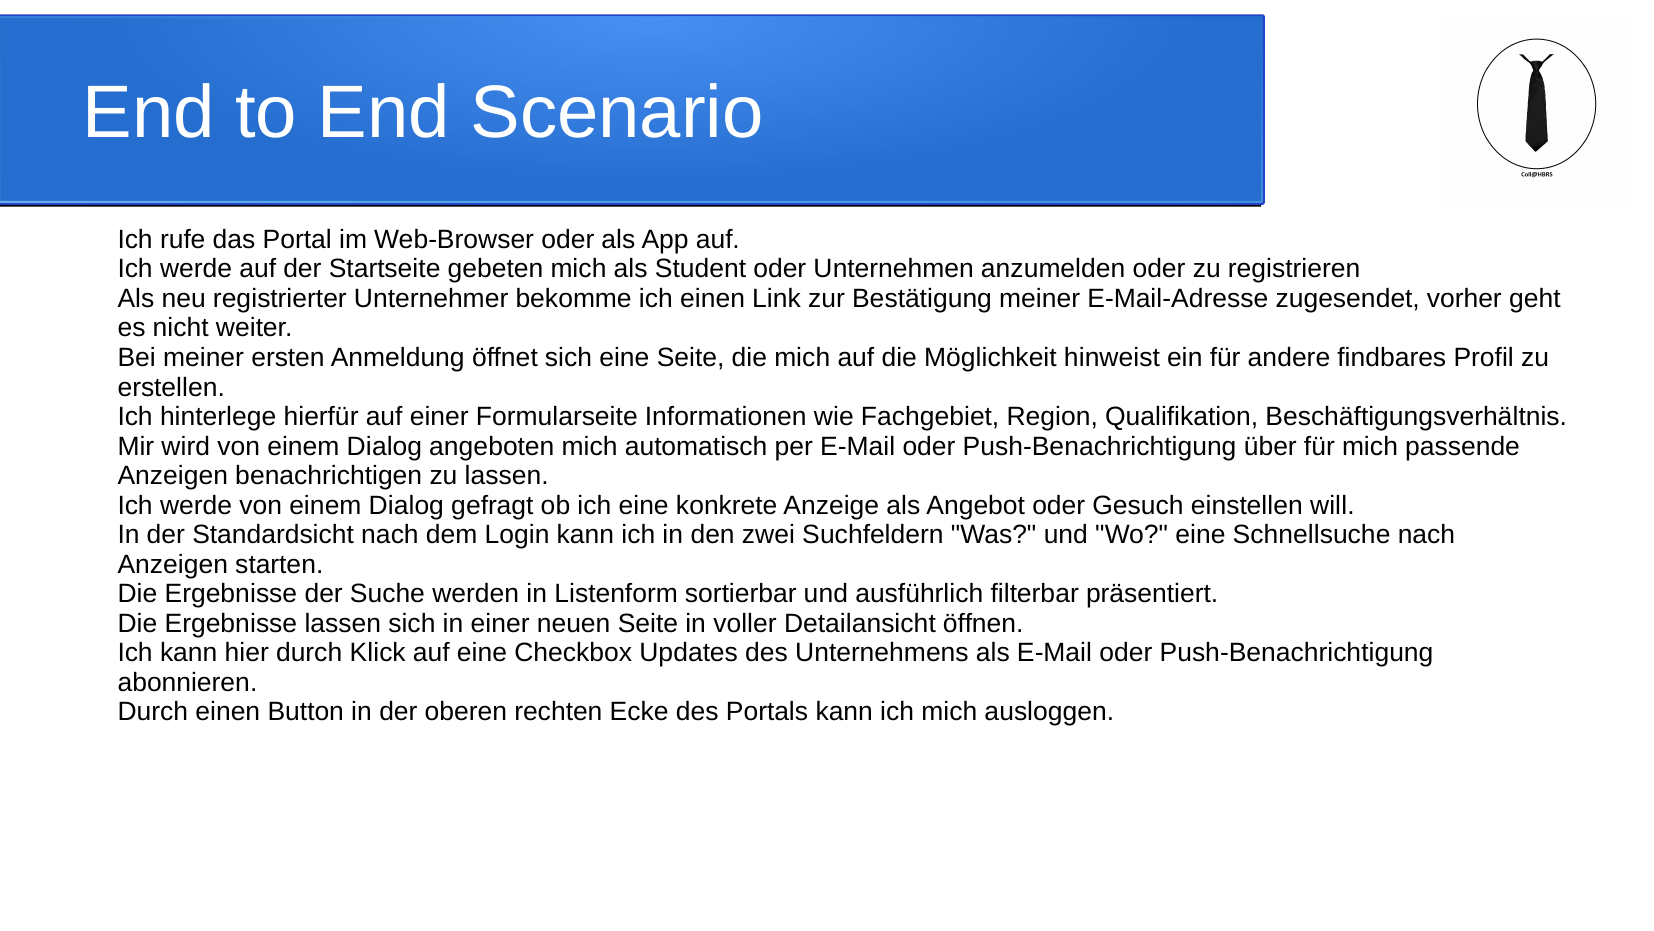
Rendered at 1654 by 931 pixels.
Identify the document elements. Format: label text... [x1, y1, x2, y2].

list Ich rufe das Portal im Web-Browser oder als App auf. Ich werde auf der Startseite gebeten mich als Student oder Unternehmen anzumelden oder zu registrieren Als neu registrierter Unternehmer bekomme ich einen Link zur Bestätigung meiner E-Mail-Adresse zugesendet, vorher geht es nicht weiter. Bei meiner ersten Anmeldung öffnet sich eine Seite, die mich auf die Möglichkeit hinweist ein für andere findbares Profil zu erstellen. Ich hinterlege hierfür auf einer Formularseite Informationen wie Fachgebiet, Region, Qualifikation, Beschäftigungsverhältnis. Mir wird von einem Dialog angeboten mich automatisch per E-Mail oder Push-Benachrichtigung über für mich passende Anzeigen benachrichtigen zu lassen. Ich werde von einem Dialog gefragt ob ich eine konkrete Anzeige als Angebot oder Gesuch einstellen will. In der Standardsicht nach dem Login kann ich in den zwei Suchfeldern "Was?" und "Wo?" eine Schnellsuche nach Anzeigen starten. Die Ergebnisse der Suche werden in Listenform sortierbar und ausführlich filterbar präsentiert. Die Ergebnisse lassen sich in einer neuen Seite in voller Detailansicht öffnen. Ich kann hier durch Klick auf eine Checkbox Updates des Unternehmens als E-Mail oder Push-Benachrichtigung abonnieren. Durch einen Button in der oberen rechten Ecke des Portals kann ich mich ausloggen. [82, 224, 1571, 764]
title End to End Scenario [82, 35, 1235, 189]
picture [1439, 14, 1633, 207]
